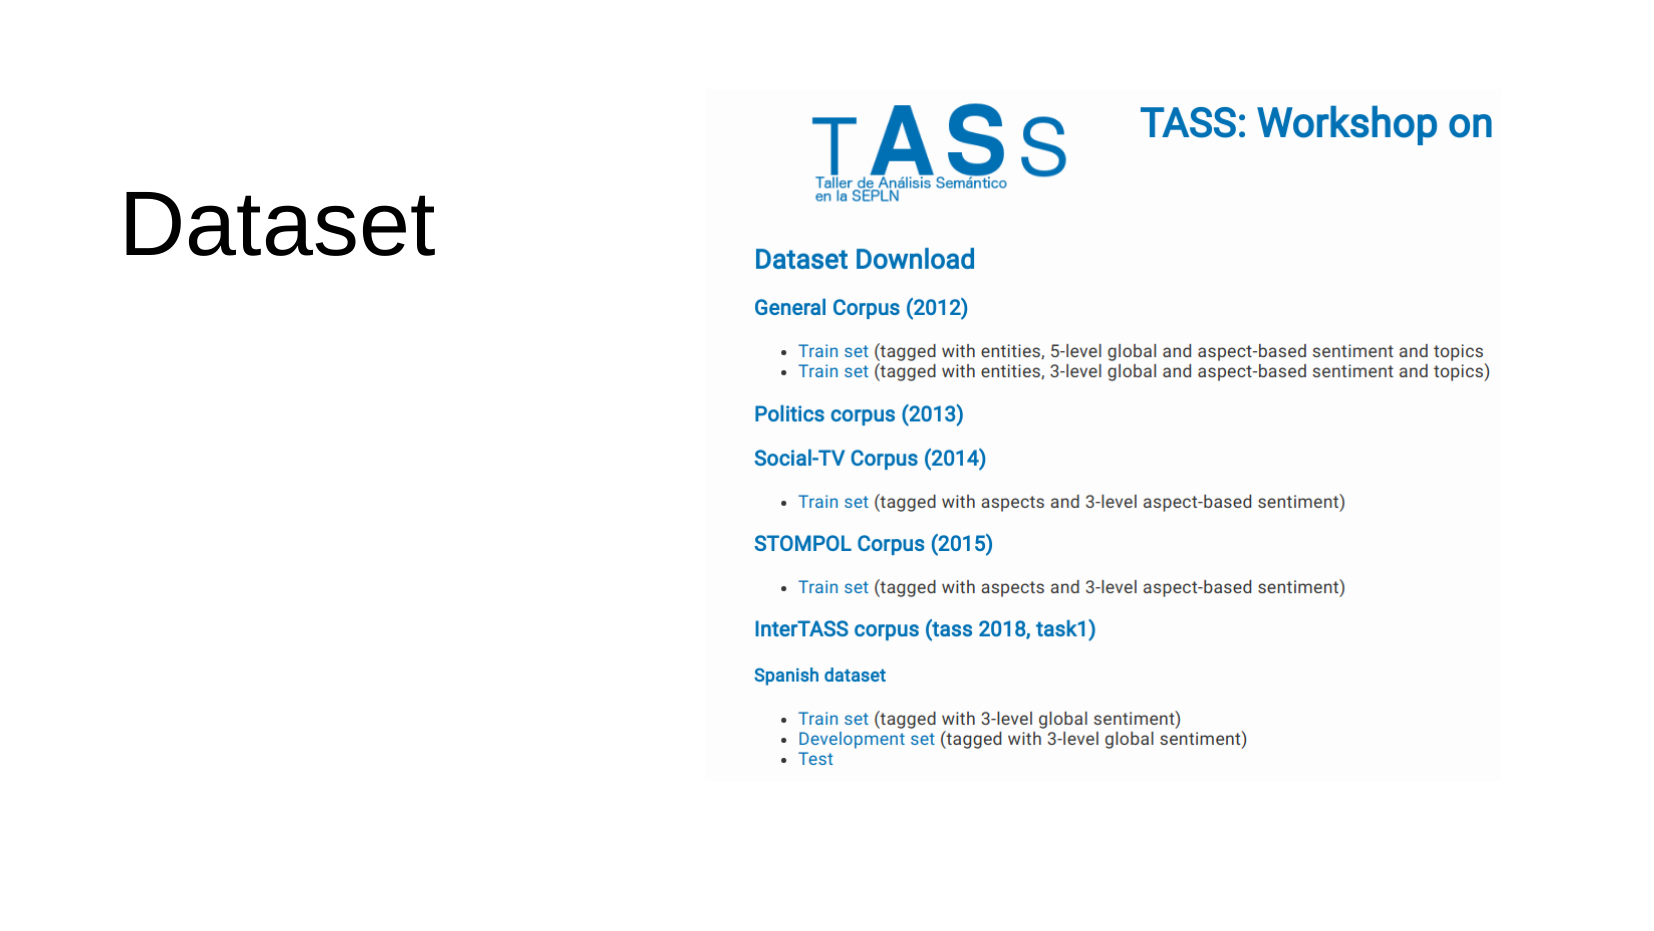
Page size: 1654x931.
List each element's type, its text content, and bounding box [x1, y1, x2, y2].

text_box Dataset [105, 165, 706, 266]
picture [705, 89, 1501, 781]
